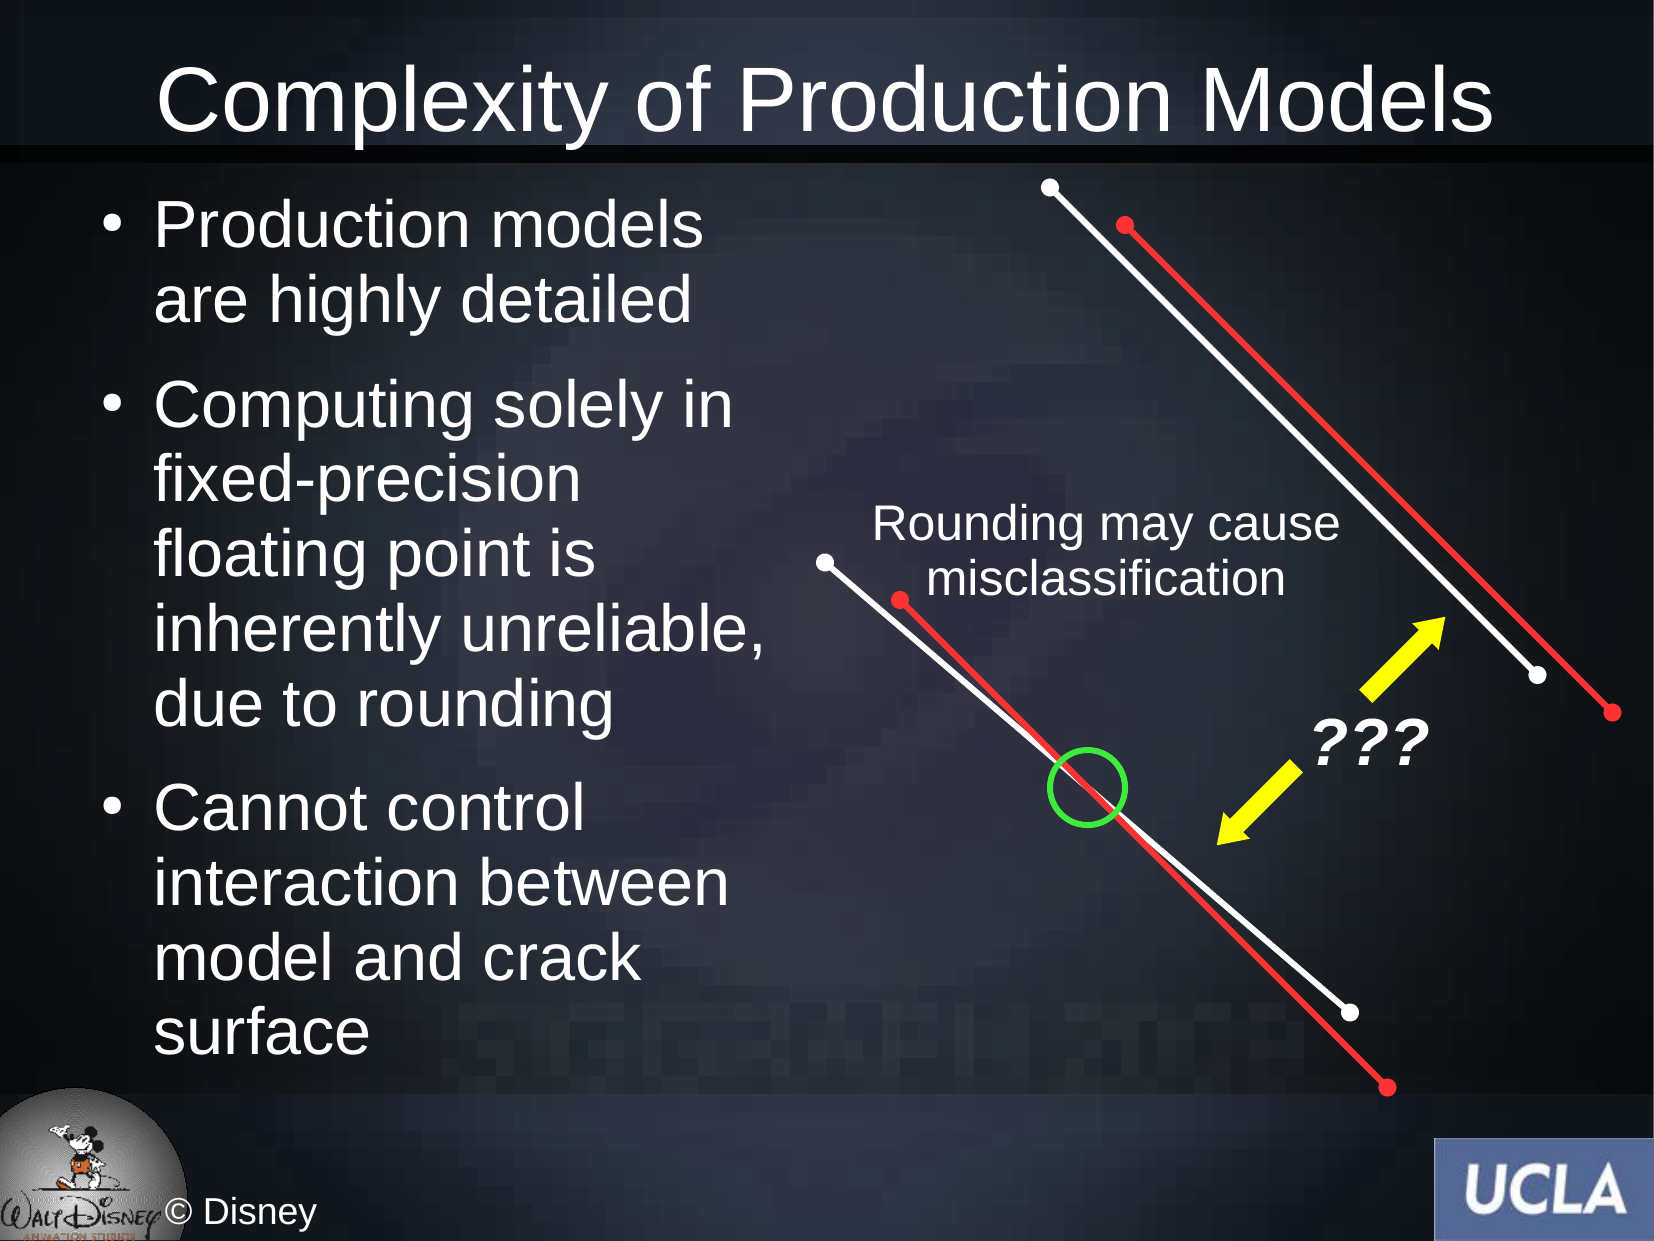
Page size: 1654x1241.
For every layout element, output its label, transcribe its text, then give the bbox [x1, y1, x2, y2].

list Production models are highly detailed Computing solely in fixed-precision floating point is inherently unreliable, due to rounding Cannot control interaction between model and crack surface [82, 187, 809, 1073]
picture [0, 0, 1654, 1241]
text_box [1216, 773, 1288, 846]
text_box ??? [1275, 697, 1463, 788]
text_box [1359, 616, 1446, 697]
text_box Rounding may cause misclassification [825, 487, 1388, 614]
title Complexity of Production Models [82, 48, 1571, 152]
